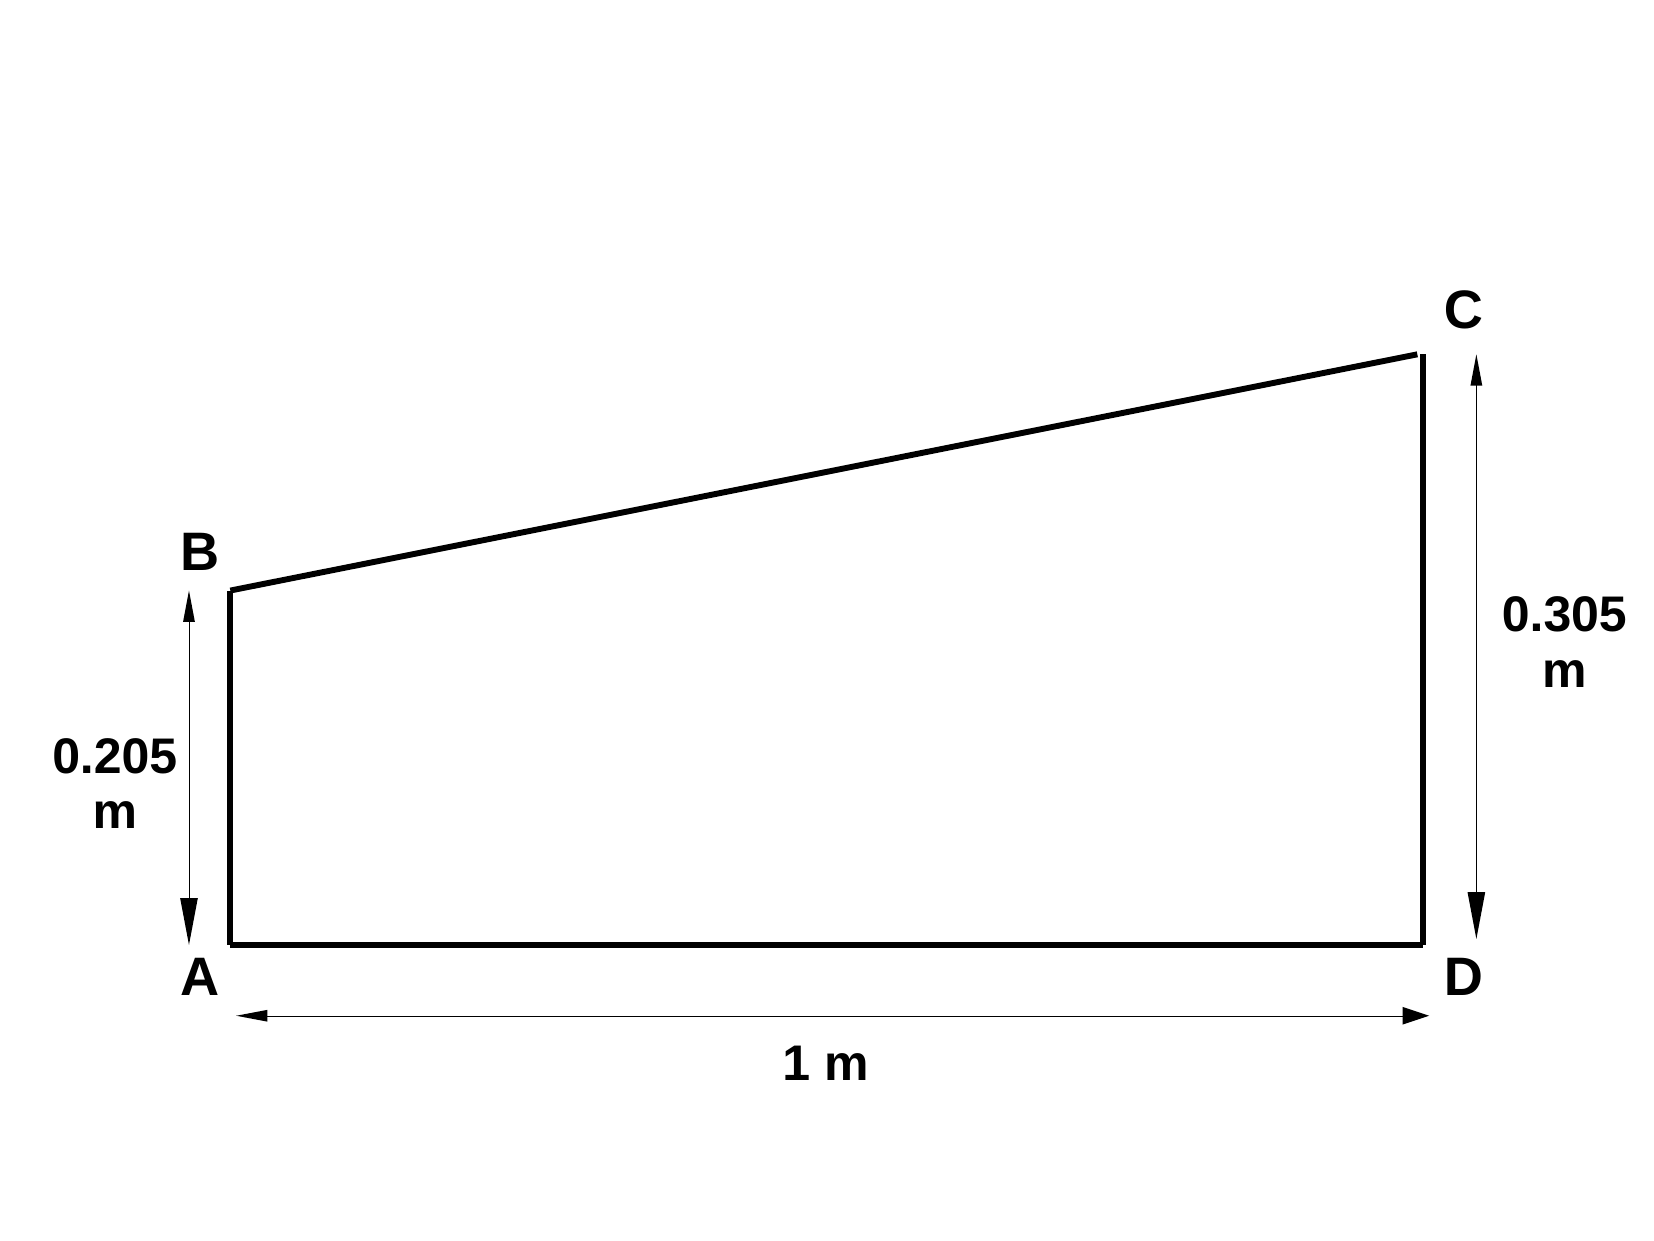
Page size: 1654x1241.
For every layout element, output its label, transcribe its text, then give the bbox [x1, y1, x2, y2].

text_box C [1429, 271, 1499, 348]
text_box A [165, 938, 235, 1015]
text_box 0.205 m [37, 720, 193, 848]
text_box 0.305 m [1487, 578, 1642, 707]
text_box B [165, 513, 235, 590]
text_box D [1429, 938, 1499, 1015]
text_box 1 m [767, 1027, 884, 1099]
